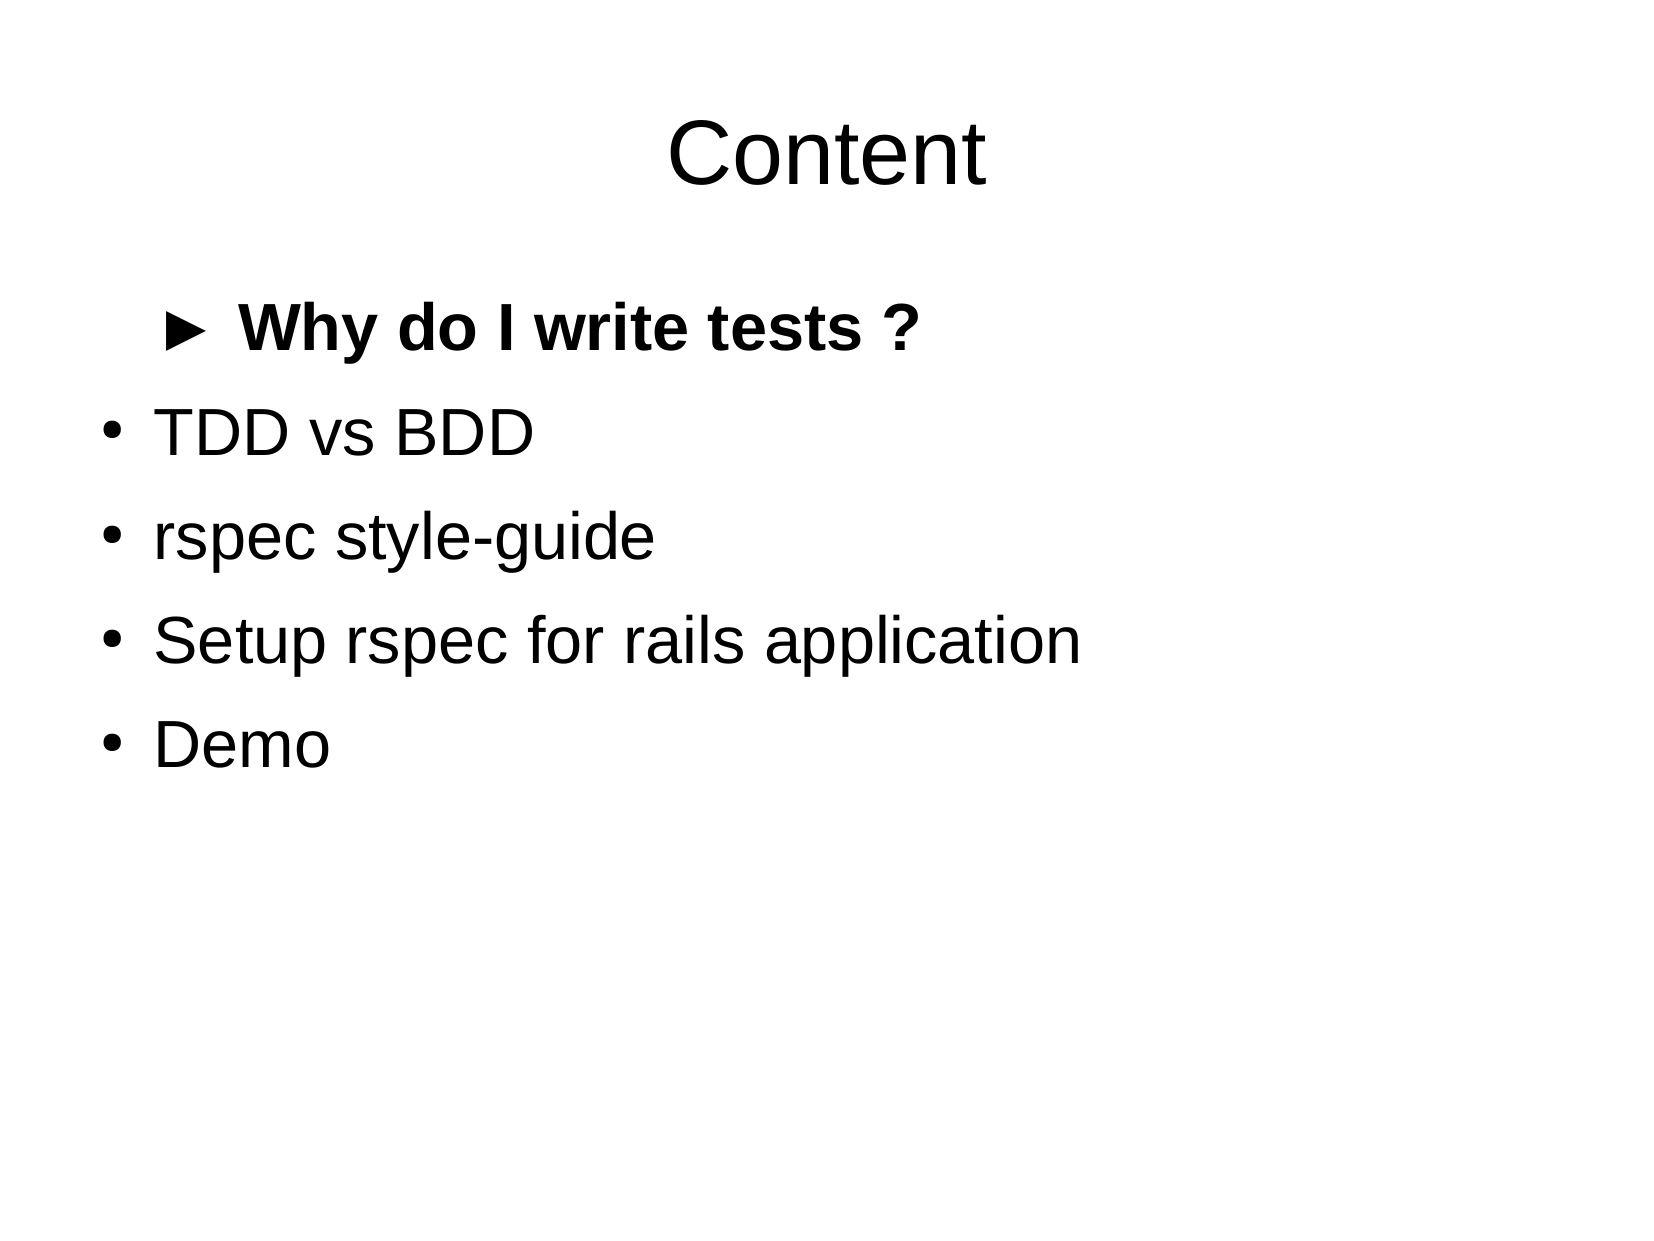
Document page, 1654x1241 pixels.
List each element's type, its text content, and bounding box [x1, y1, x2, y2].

title Content [82, 49, 1571, 257]
list ► Why do I write tests ? TDD vs BDD rspec style-guide Setup rspec for rails application Demo [82, 290, 1571, 1010]
